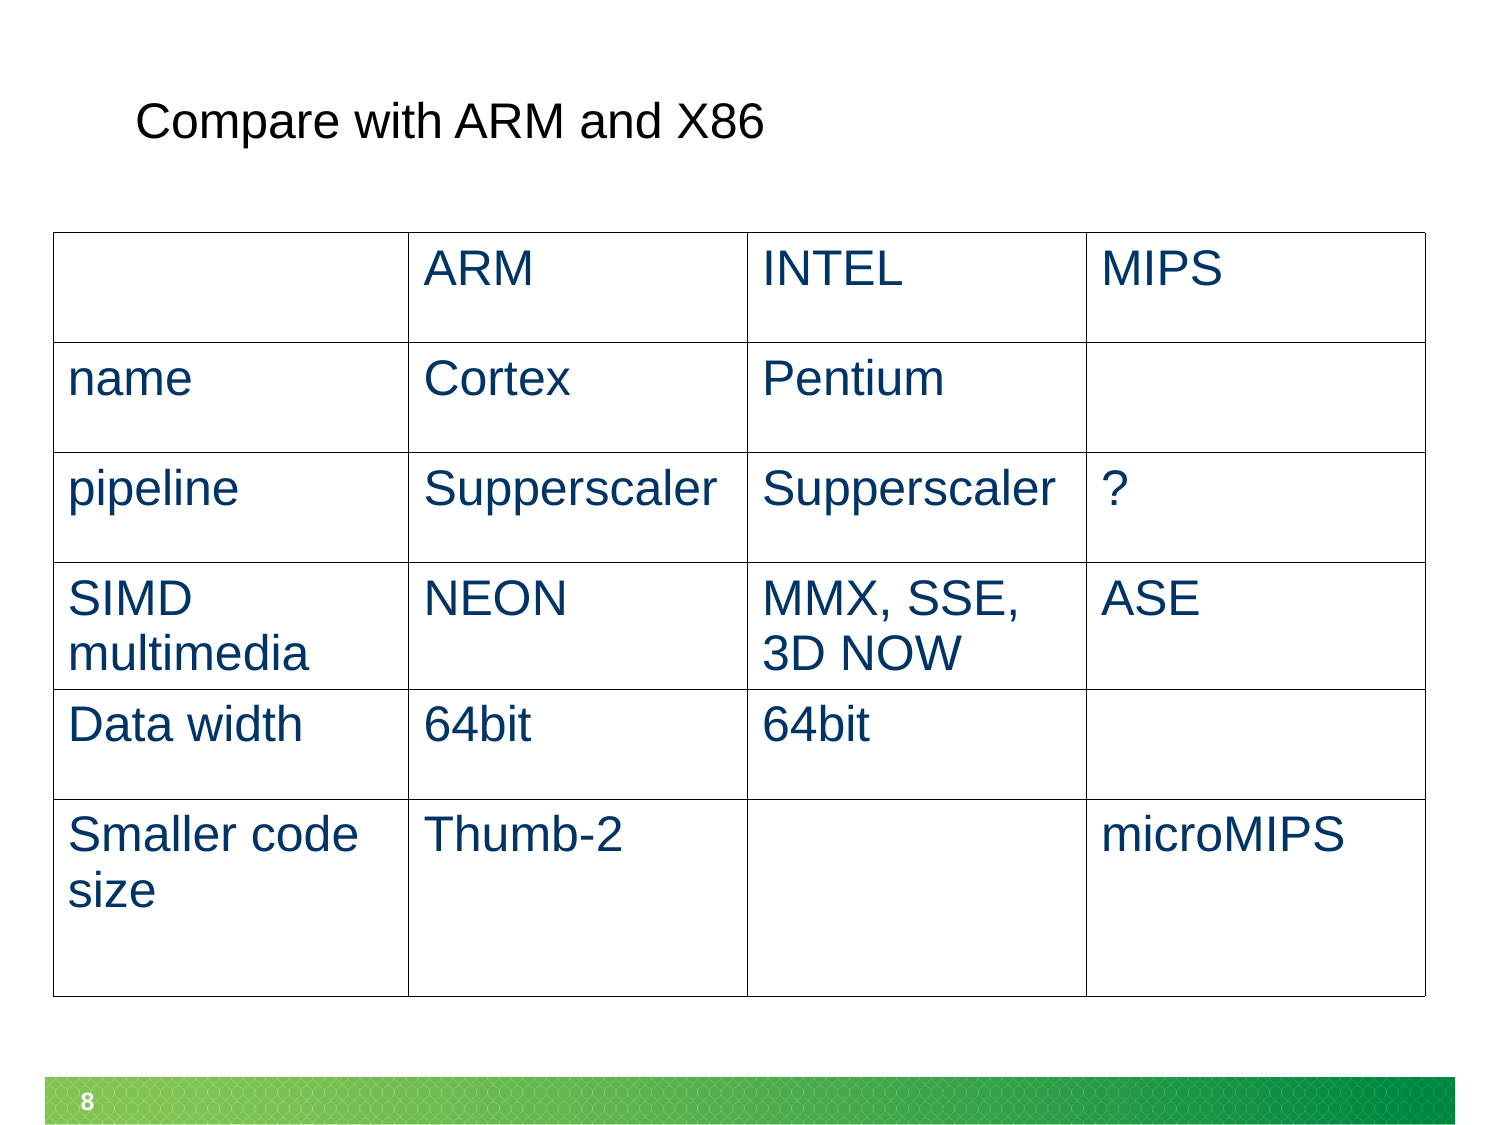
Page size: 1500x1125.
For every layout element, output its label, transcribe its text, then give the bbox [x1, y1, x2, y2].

table_cell ASE [1087, 563, 1425, 689]
table_cell 64bit [748, 690, 1086, 799]
table_header INTEL [748, 233, 1086, 342]
title Compare with ARM and X86 [135, 49, 1372, 197]
table_cell Supperscaler [748, 453, 1086, 562]
table_cell Cortex [409, 343, 747, 452]
table_cell 64bit [409, 690, 747, 799]
table_cell Supperscaler [409, 453, 747, 562]
table_cell [748, 800, 1086, 996]
table_cell [1087, 343, 1425, 452]
table_cell ? [1087, 453, 1425, 562]
table_cell Data width [54, 690, 408, 799]
table_cell Pentium [748, 343, 1086, 452]
picture [44, 1077, 1456, 1125]
table_cell pipeline [54, 453, 408, 562]
table_cell Smaller code size [54, 800, 408, 996]
table_cell [1087, 690, 1425, 799]
table_cell name [54, 343, 408, 452]
table_header MIPS [1087, 233, 1425, 342]
table_cell NEON [409, 563, 747, 689]
table_header ARM [409, 233, 747, 342]
table_header [54, 233, 408, 342]
table_cell microMIPS [1087, 800, 1425, 996]
table_cell SIMD multimedia [54, 563, 408, 689]
table_cell MMX, SSE, 3D NOW [748, 563, 1086, 689]
table_cell Thumb-2 [409, 800, 747, 996]
